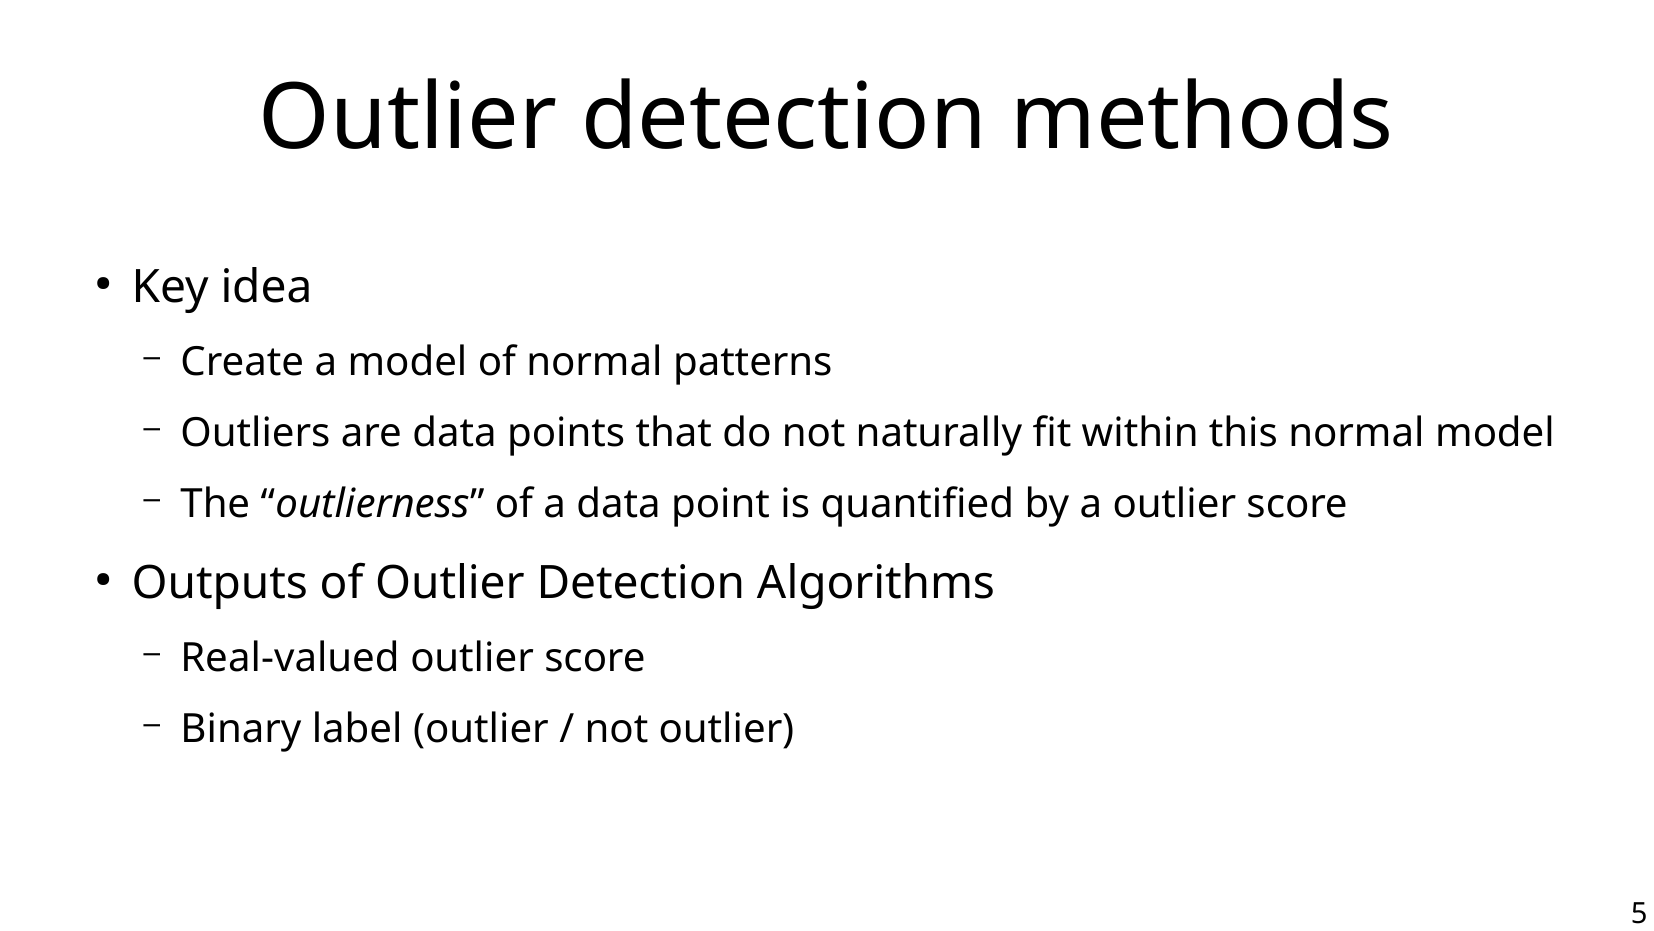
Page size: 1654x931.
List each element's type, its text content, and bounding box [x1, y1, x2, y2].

list Key idea Create a model of normal patterns Outliers are data points that do not naturally fit within this normal model The “outlierness” of a data point is quantified by a outlier score Outputs of Outlier Detection Algorithms Real-valued outlier score Binary label (outlier / not outlier) [82, 253, 1571, 793]
title Outlier detection methods [82, 1, 1571, 226]
